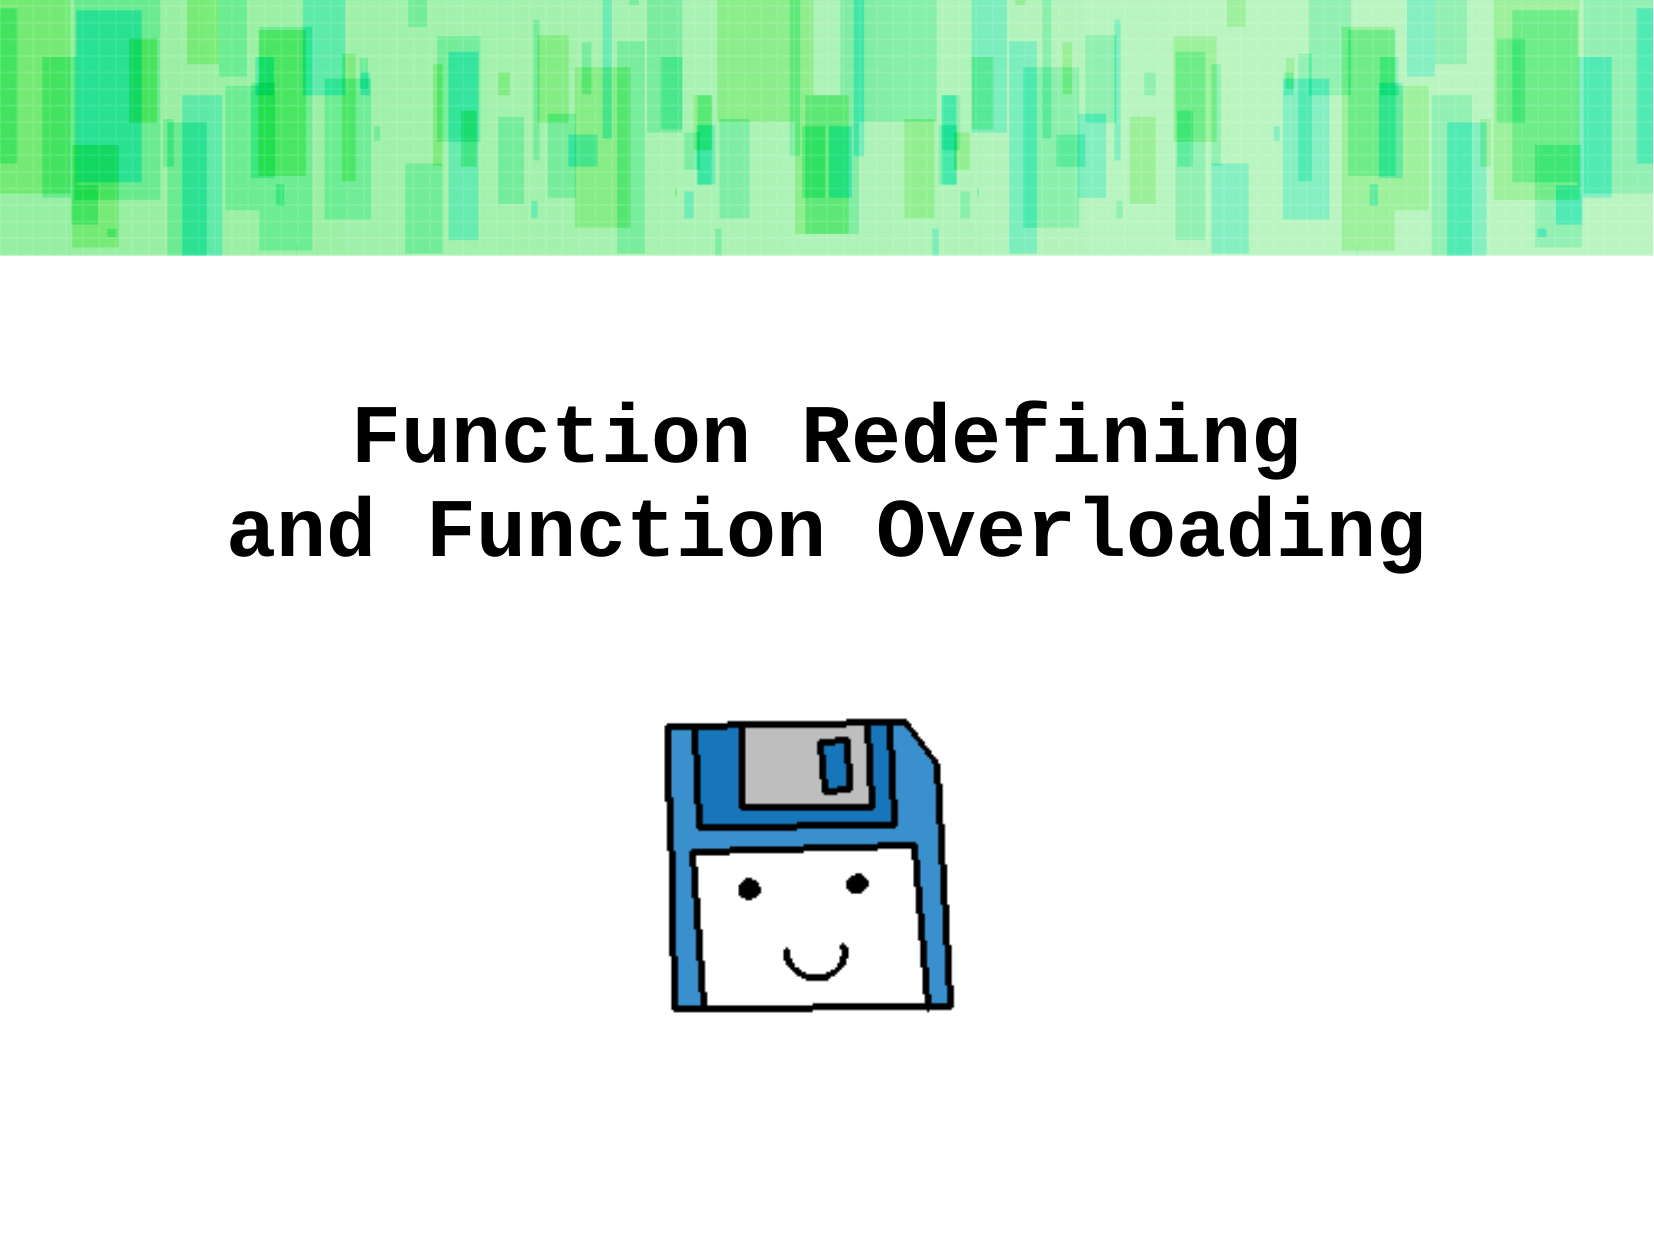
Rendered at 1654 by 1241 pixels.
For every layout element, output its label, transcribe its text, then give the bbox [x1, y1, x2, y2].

subtitle Function Redefining and Function Overloading [82, 285, 1571, 691]
picture [0, 0, 1654, 1241]
